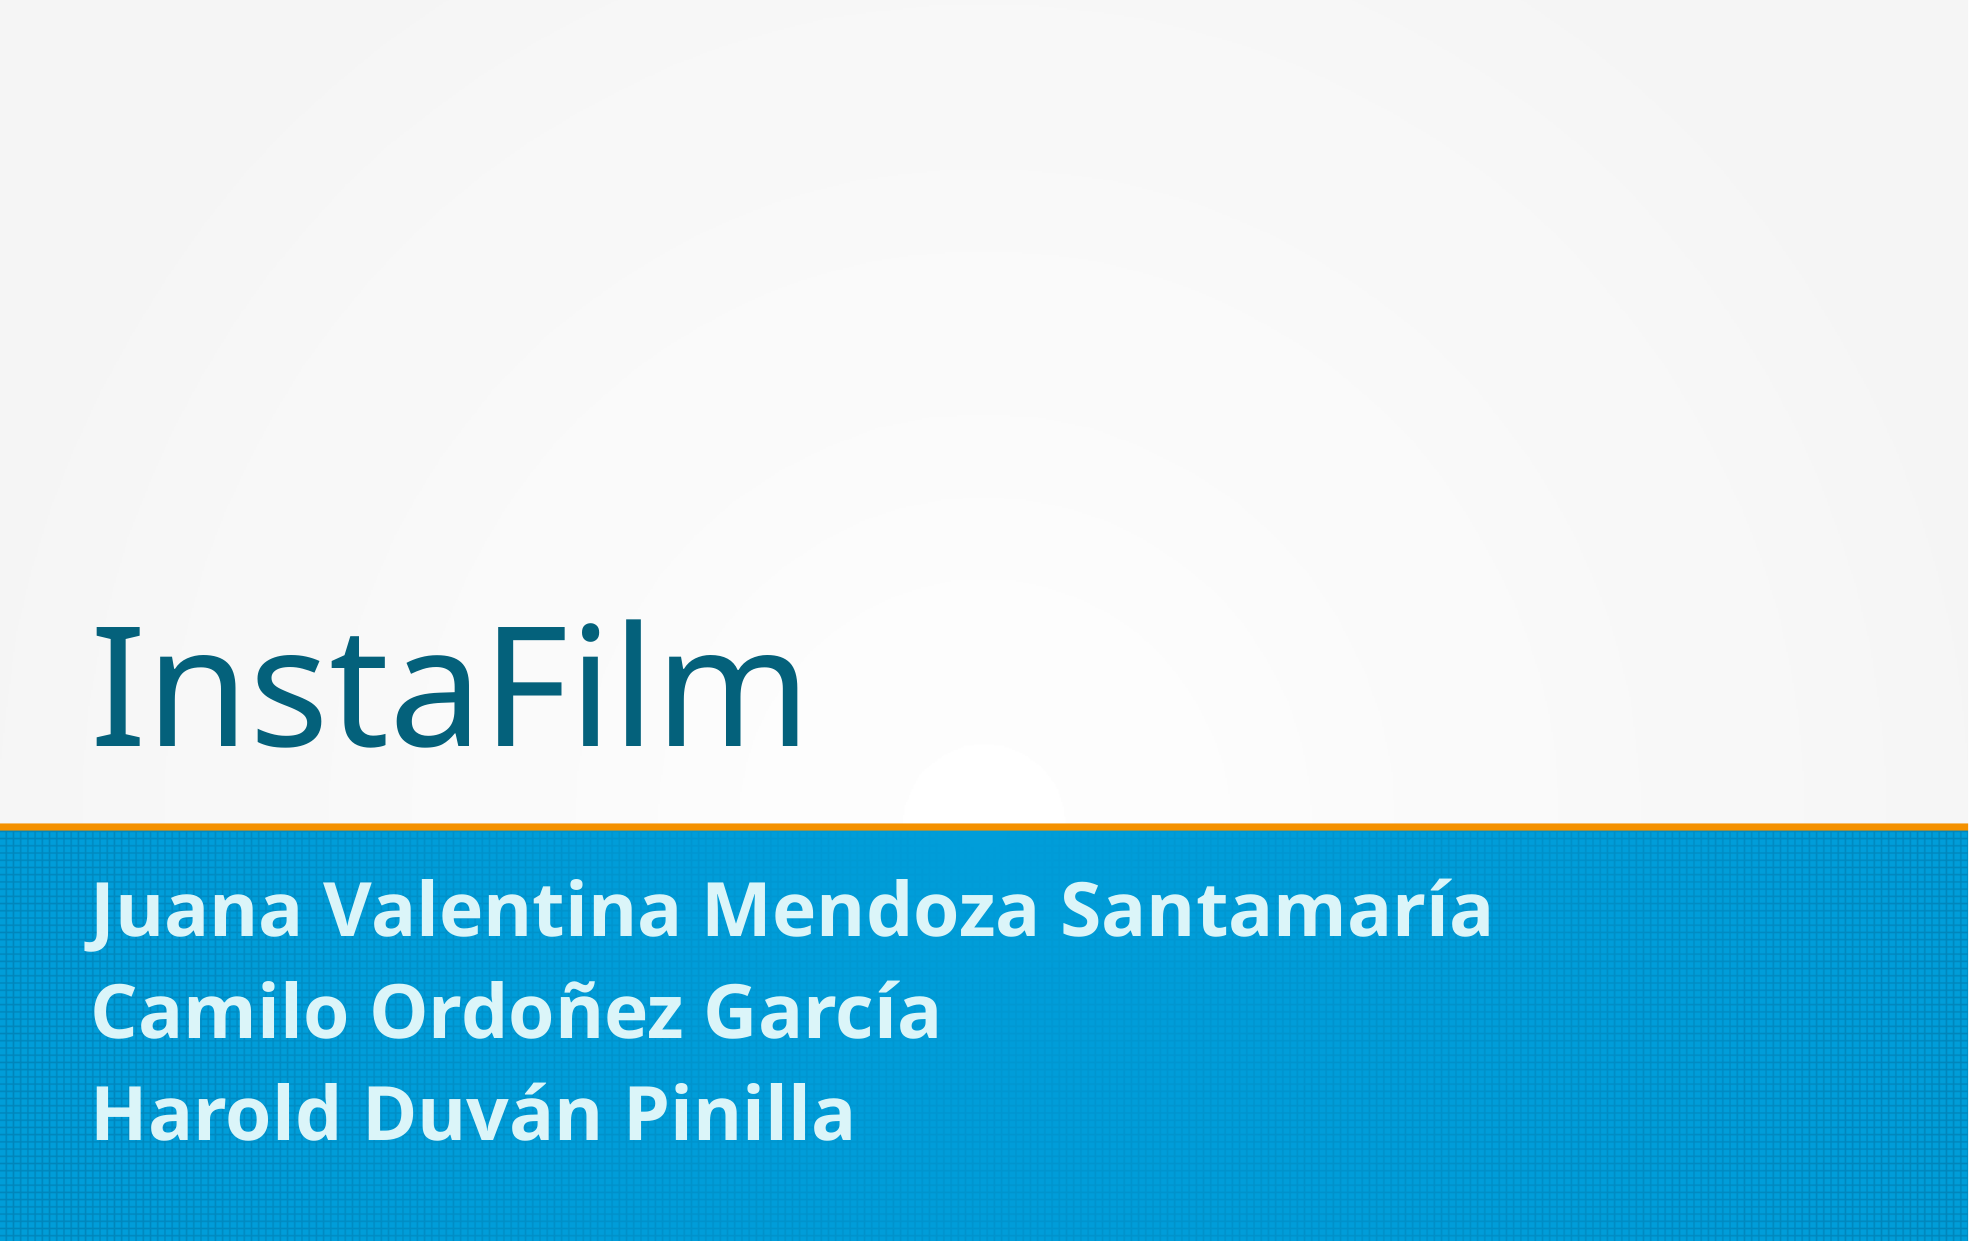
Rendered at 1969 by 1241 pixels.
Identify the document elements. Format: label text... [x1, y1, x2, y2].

title InstaFilm [90, 49, 1862, 781]
subtitle Juana Valentina Mendoza Santamaría Camilo Ordoñez García Harold Duván Pinilla [90, 855, 1429, 1146]
